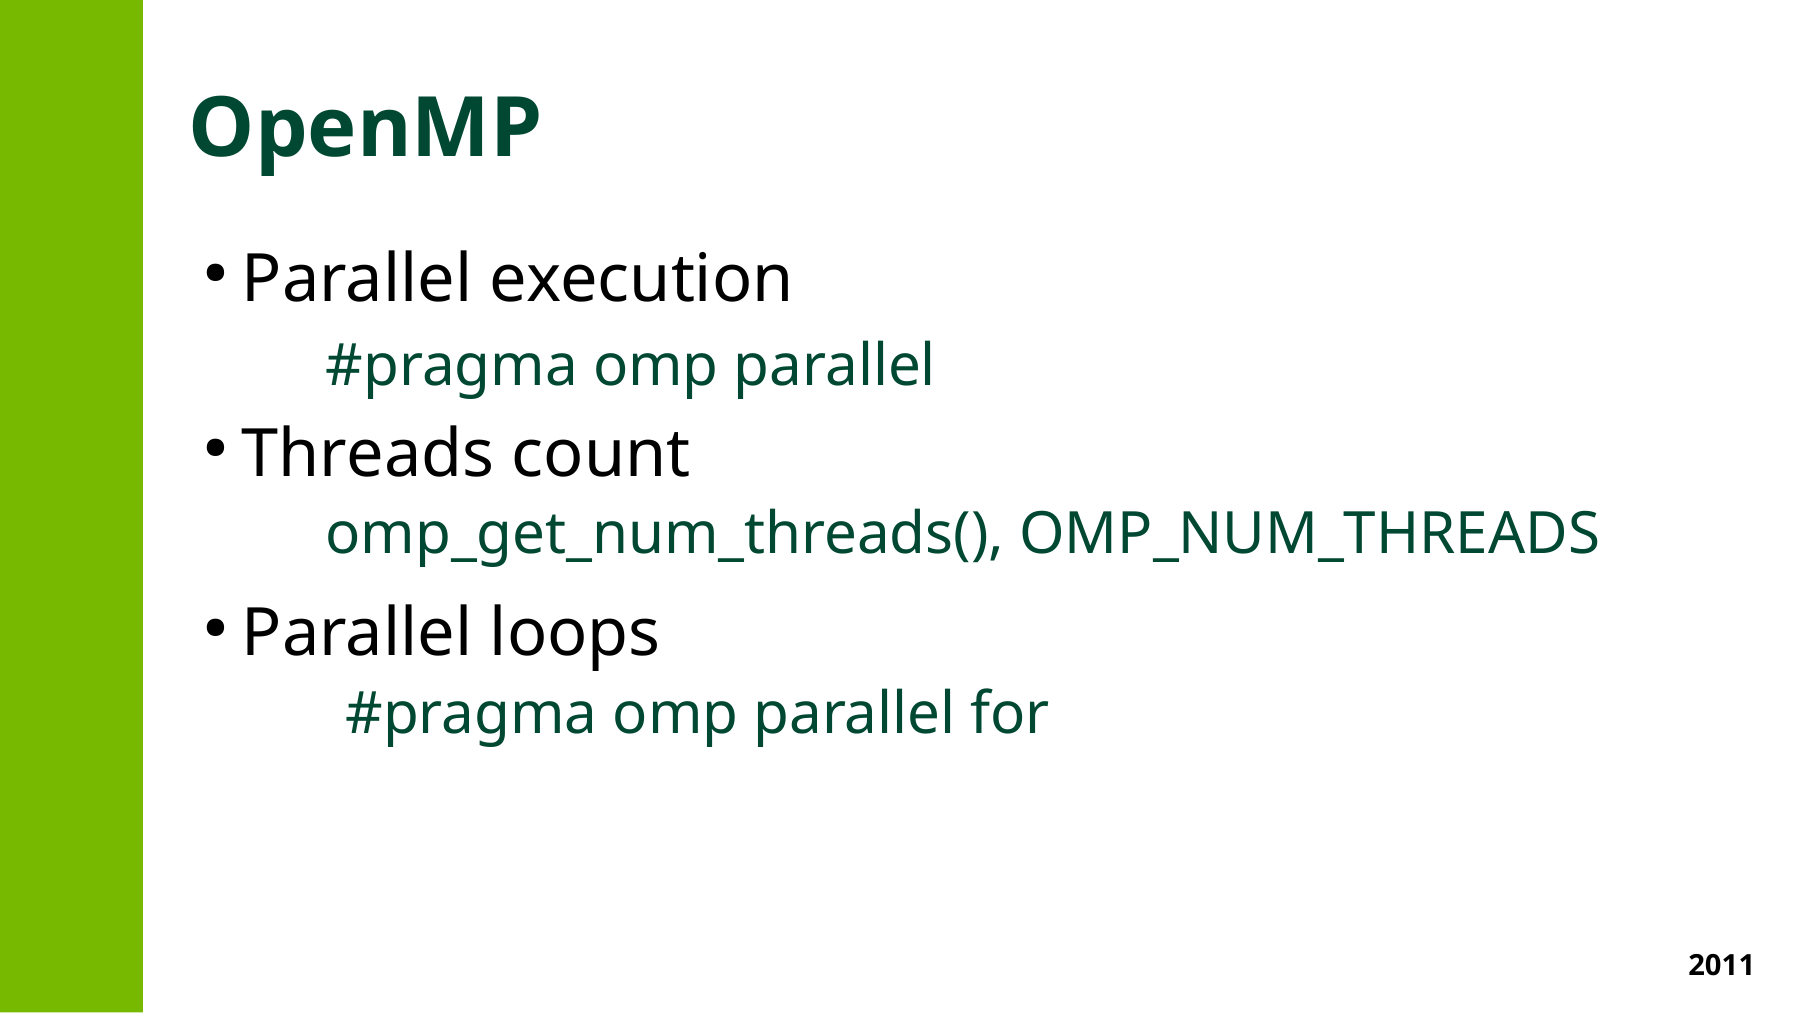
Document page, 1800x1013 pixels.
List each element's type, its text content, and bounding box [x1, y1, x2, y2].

title OpenMP [188, 40, 1733, 211]
list Parallel execution #pragma omp parallel Threads count omp_get_num_threads(), OMP_NUM_THREADS Parallel loops #pragma omp parallel for [188, 227, 1733, 976]
